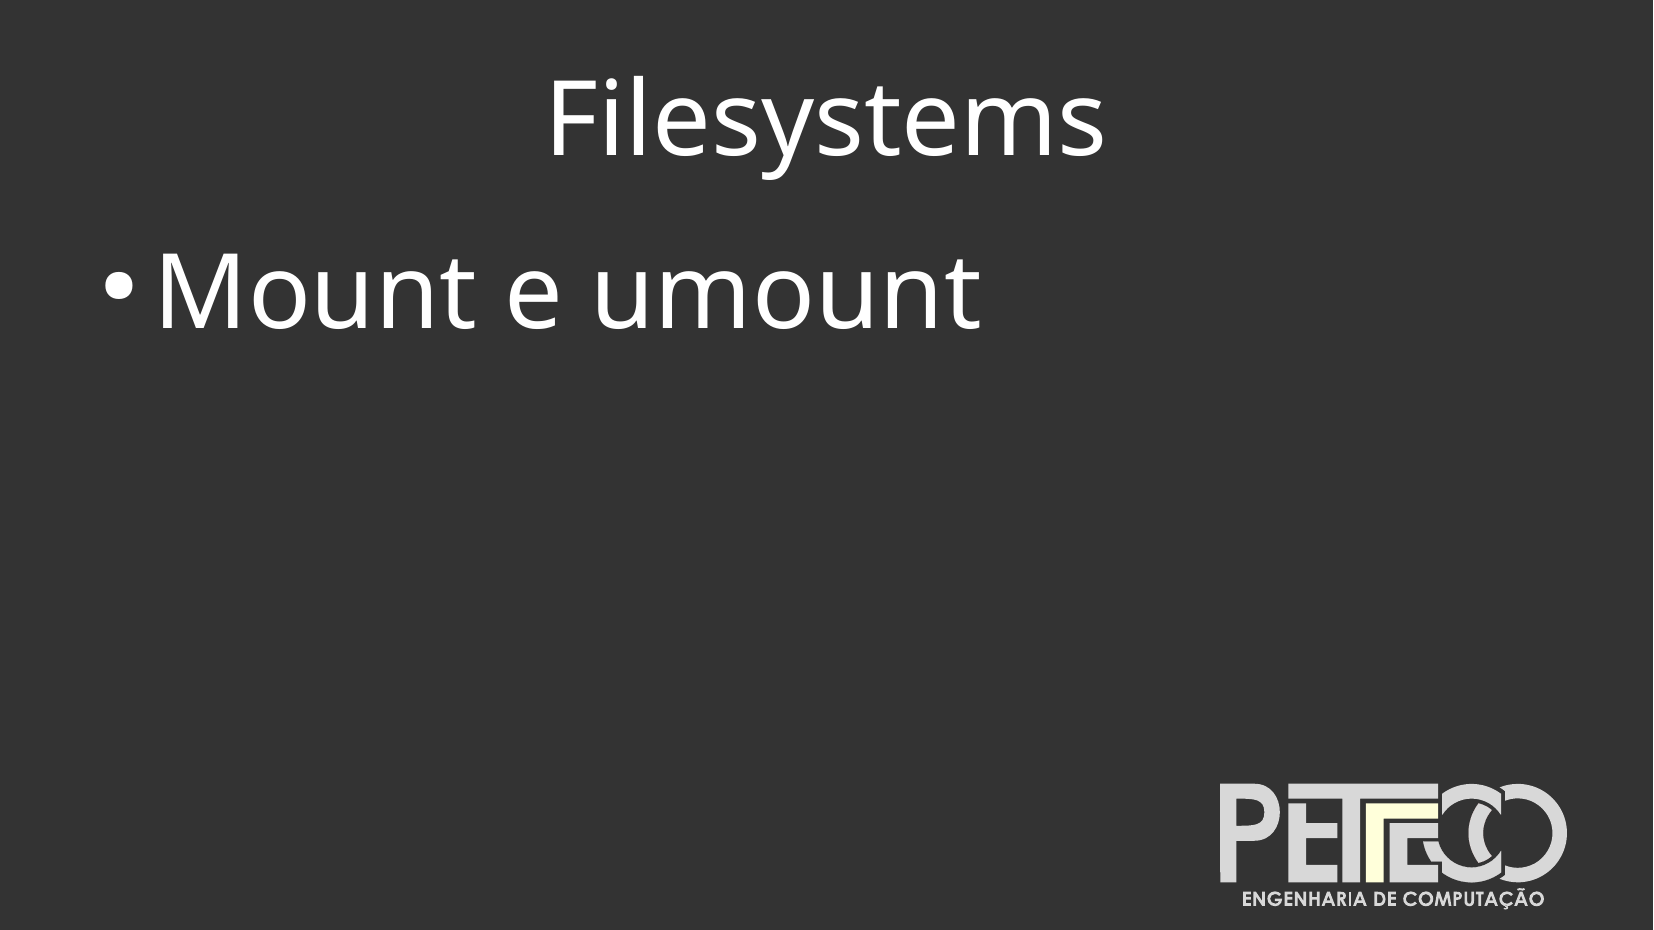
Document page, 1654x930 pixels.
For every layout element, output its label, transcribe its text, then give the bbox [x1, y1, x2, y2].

title Filesystems [82, 37, 1571, 193]
list Mount e umount [82, 217, 1571, 757]
